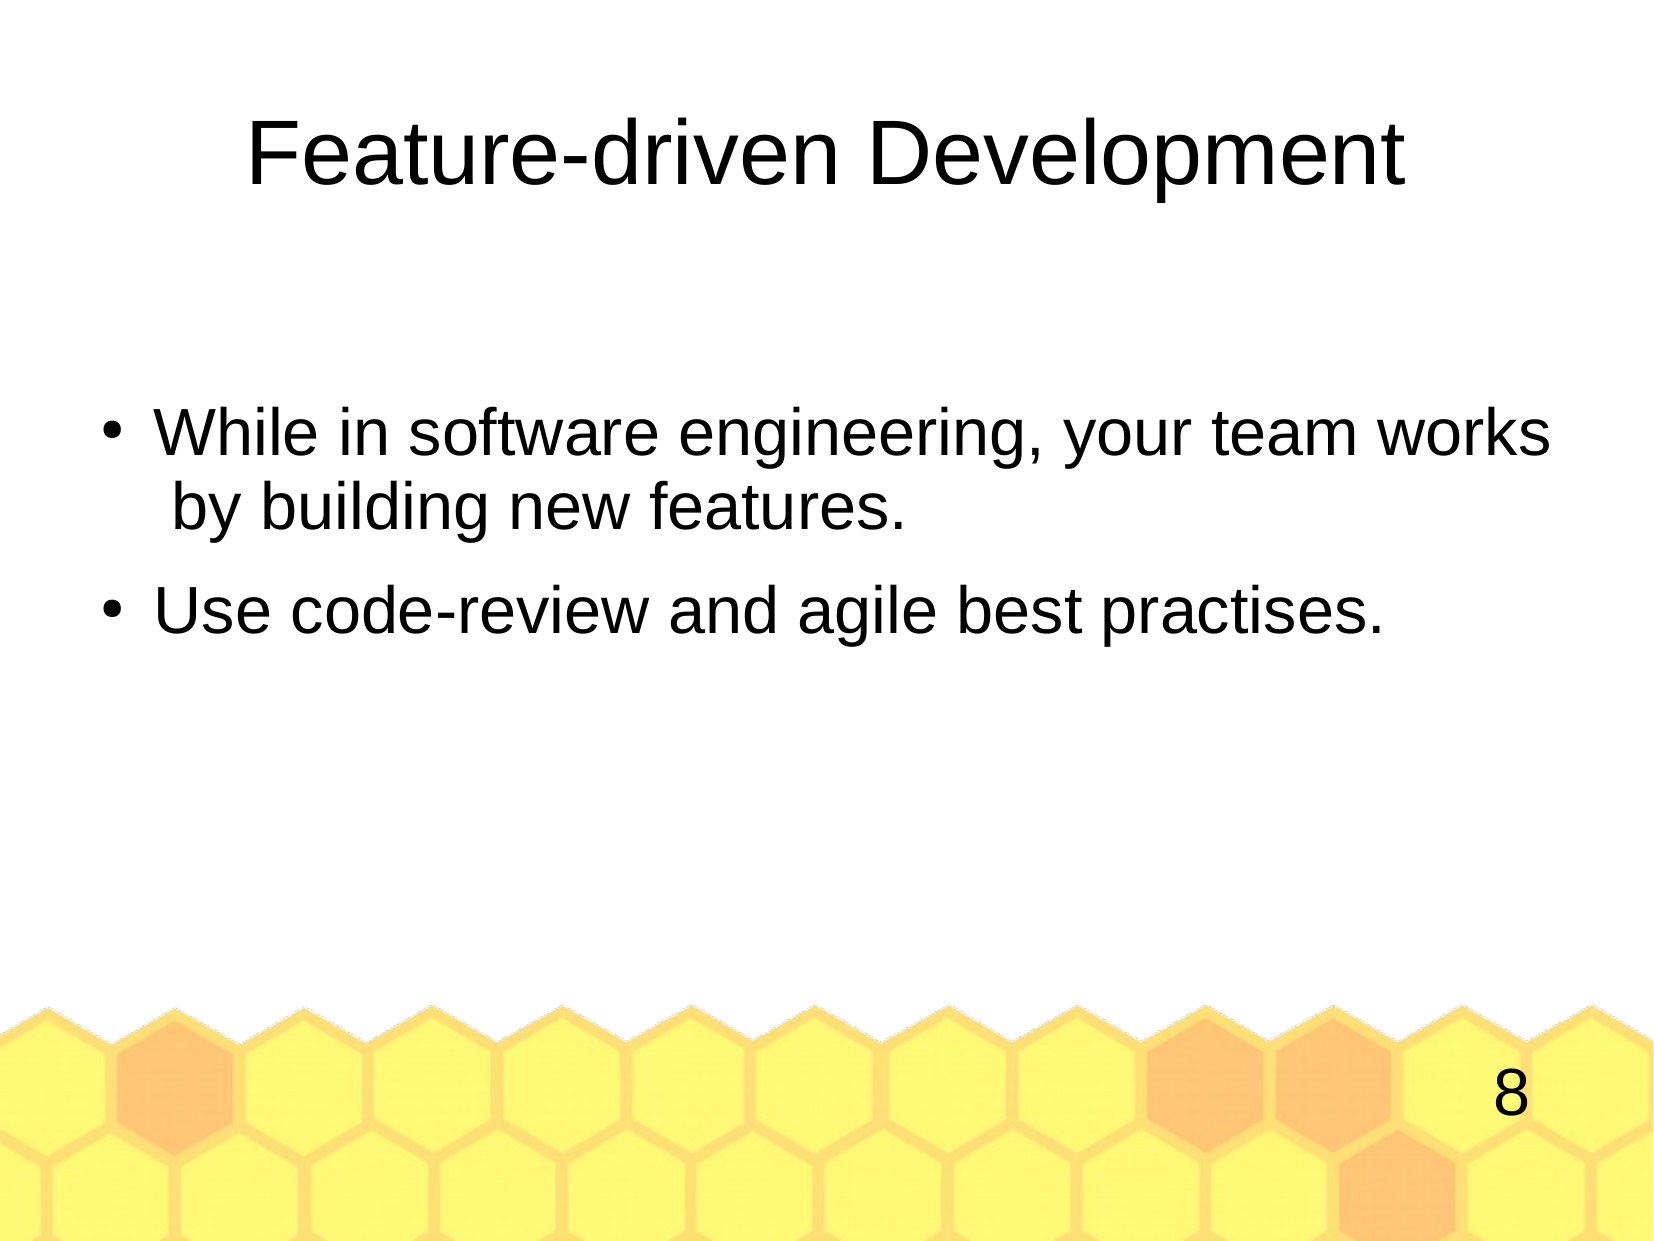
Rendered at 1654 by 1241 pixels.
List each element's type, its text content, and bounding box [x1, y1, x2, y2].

picture [0, 1001, 1654, 1241]
title Feature-driven Development [82, 49, 1571, 257]
text_box 8 [1417, 1003, 1607, 1182]
list While in software engineering, your team works by building new features. Use code-review and agile best practises. [82, 290, 1571, 1010]
